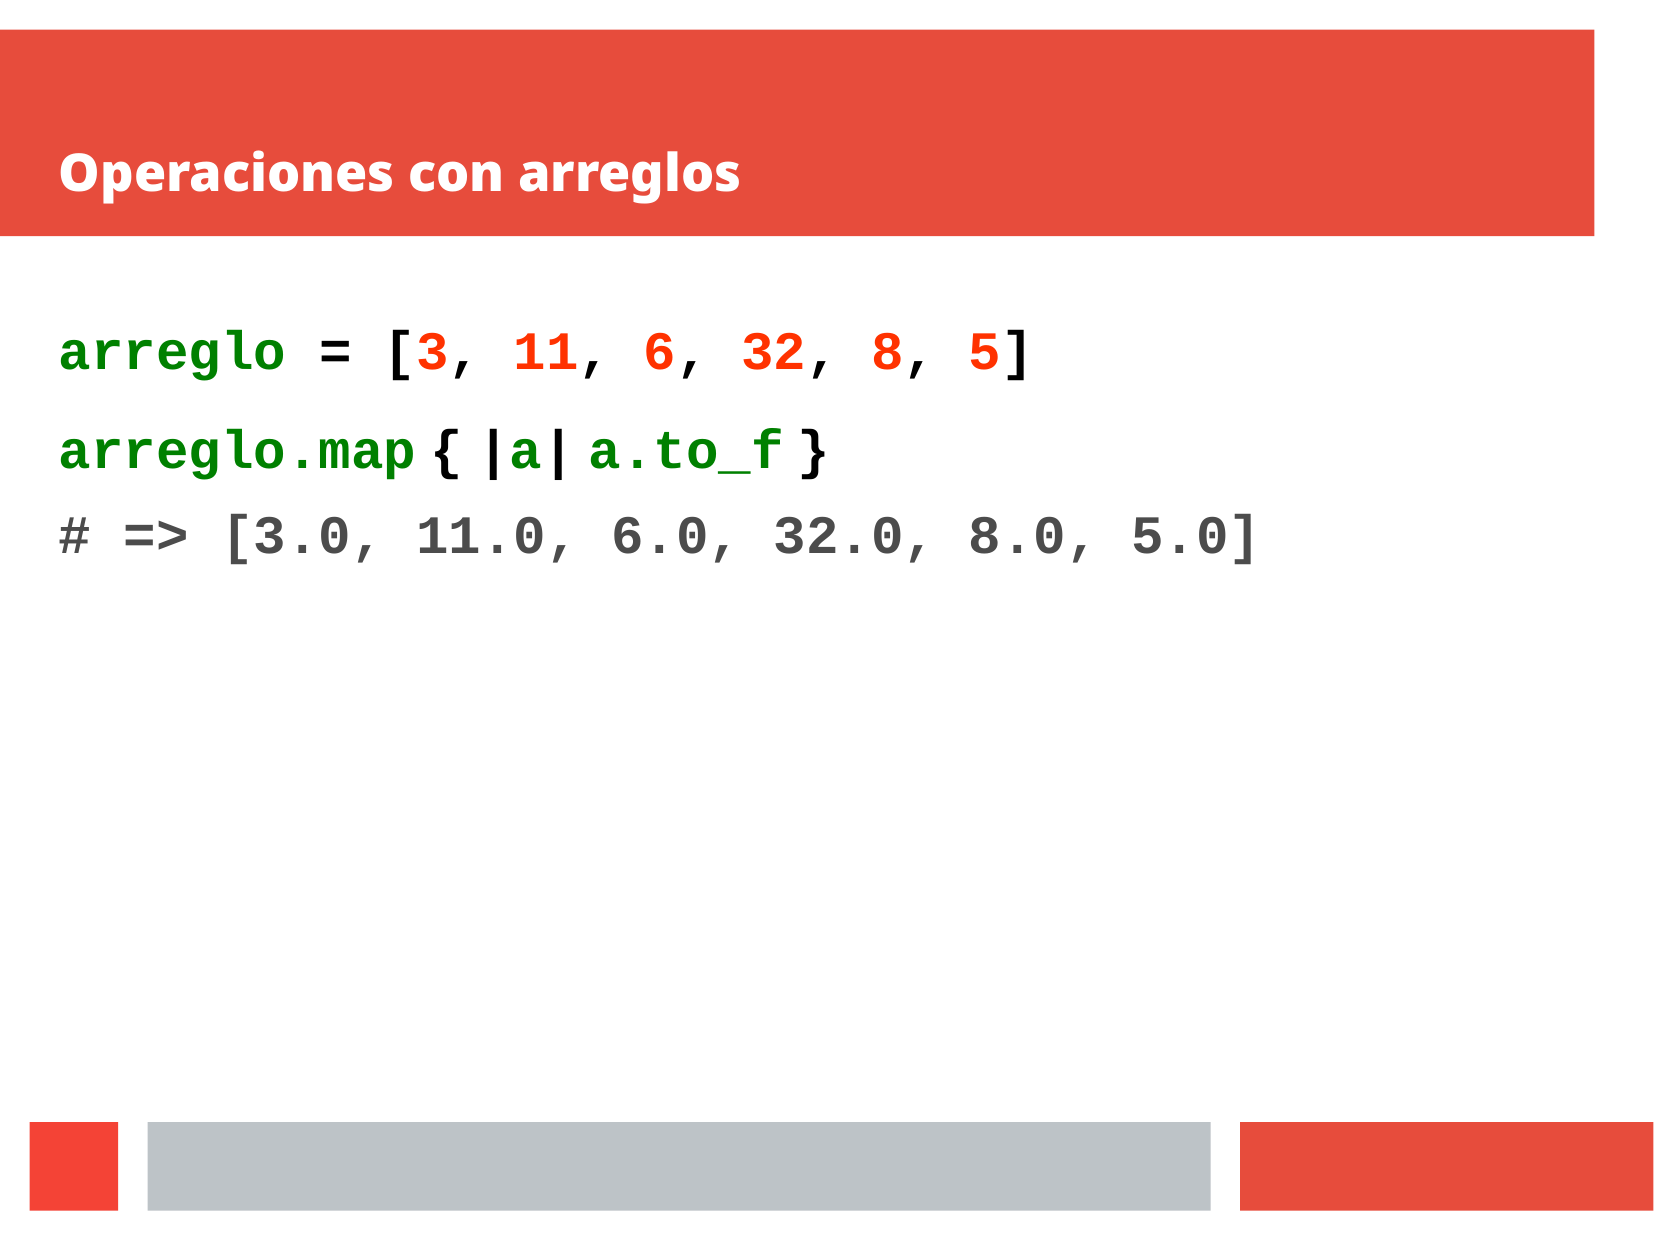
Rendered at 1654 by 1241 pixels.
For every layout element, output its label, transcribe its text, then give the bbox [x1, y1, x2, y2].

title Operaciones con arreglos [59, 59, 1595, 207]
list arreglo = [3, 11, 6, 32, 8, 5] arreglo.map { |a| a.to_f } # => [3.0, 11.0, 6.0, 32.0, 8.0, 5.0] [59, 324, 1565, 1093]
